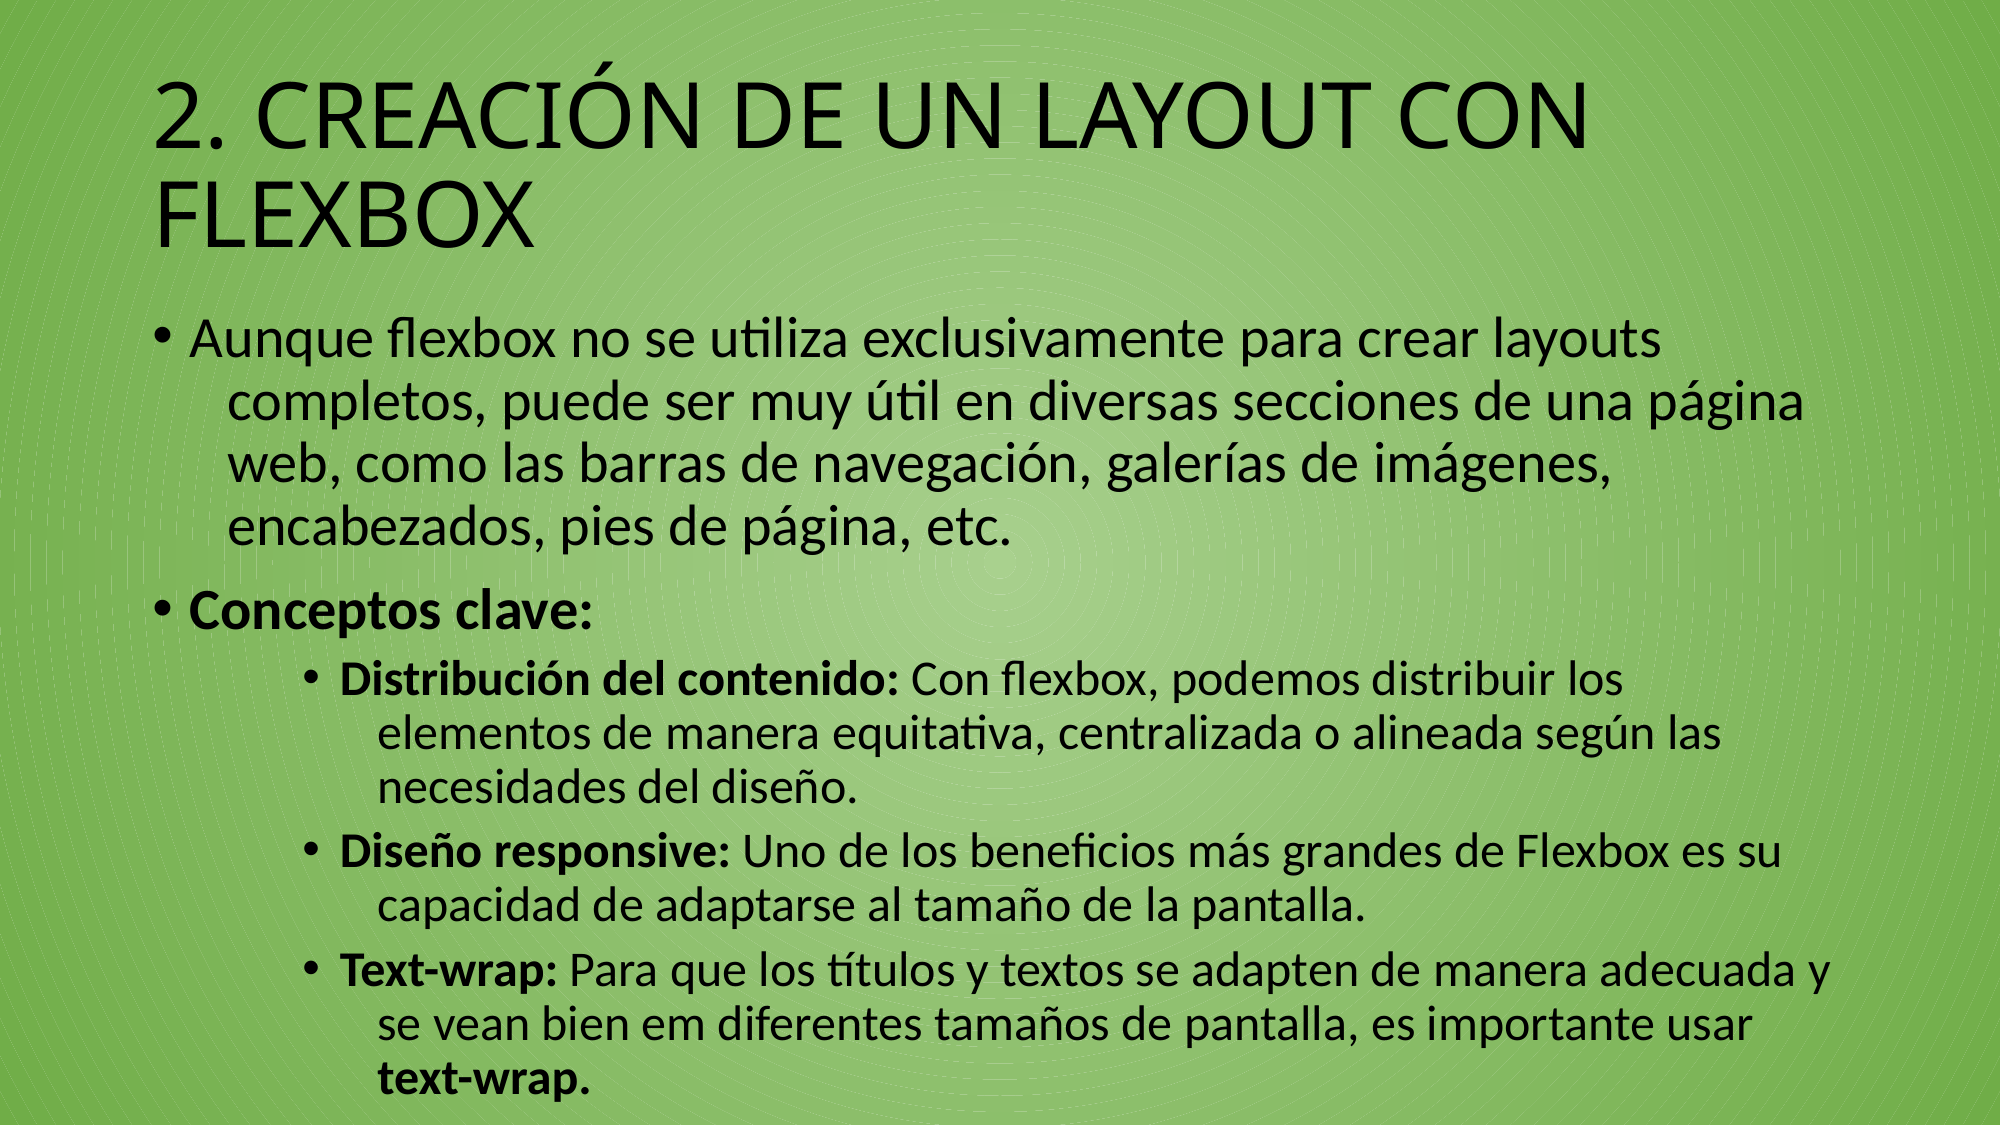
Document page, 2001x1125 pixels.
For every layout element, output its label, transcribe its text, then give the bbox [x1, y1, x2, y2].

list Aunque flexbox no se utiliza exclusivamente para crear layouts completos, puede ser muy útil en diversas secciones de una página web, como las barras de navegación, galerías de imágenes, encabezados, pies de página, etc. Conceptos clave: Distribución del contenido: Con flexbox, podemos distribuir los elementos de manera equitativa, centralizada o alineada según las necesidades del diseño. Diseño responsive: Uno de los beneficios más grandes de Flexbox es su capacidad de adaptarse al tamaño de la pantalla. Text-wrap: Para que los títulos y textos se adapten de manera adecuada y se vean bien em diferentes tamaños de pantalla, es importante usar text-wrap. [137, 299, 1863, 1125]
title 2. CREACIÓN DE UN LAYOUT CON FLEXBOX [137, 59, 1863, 278]
